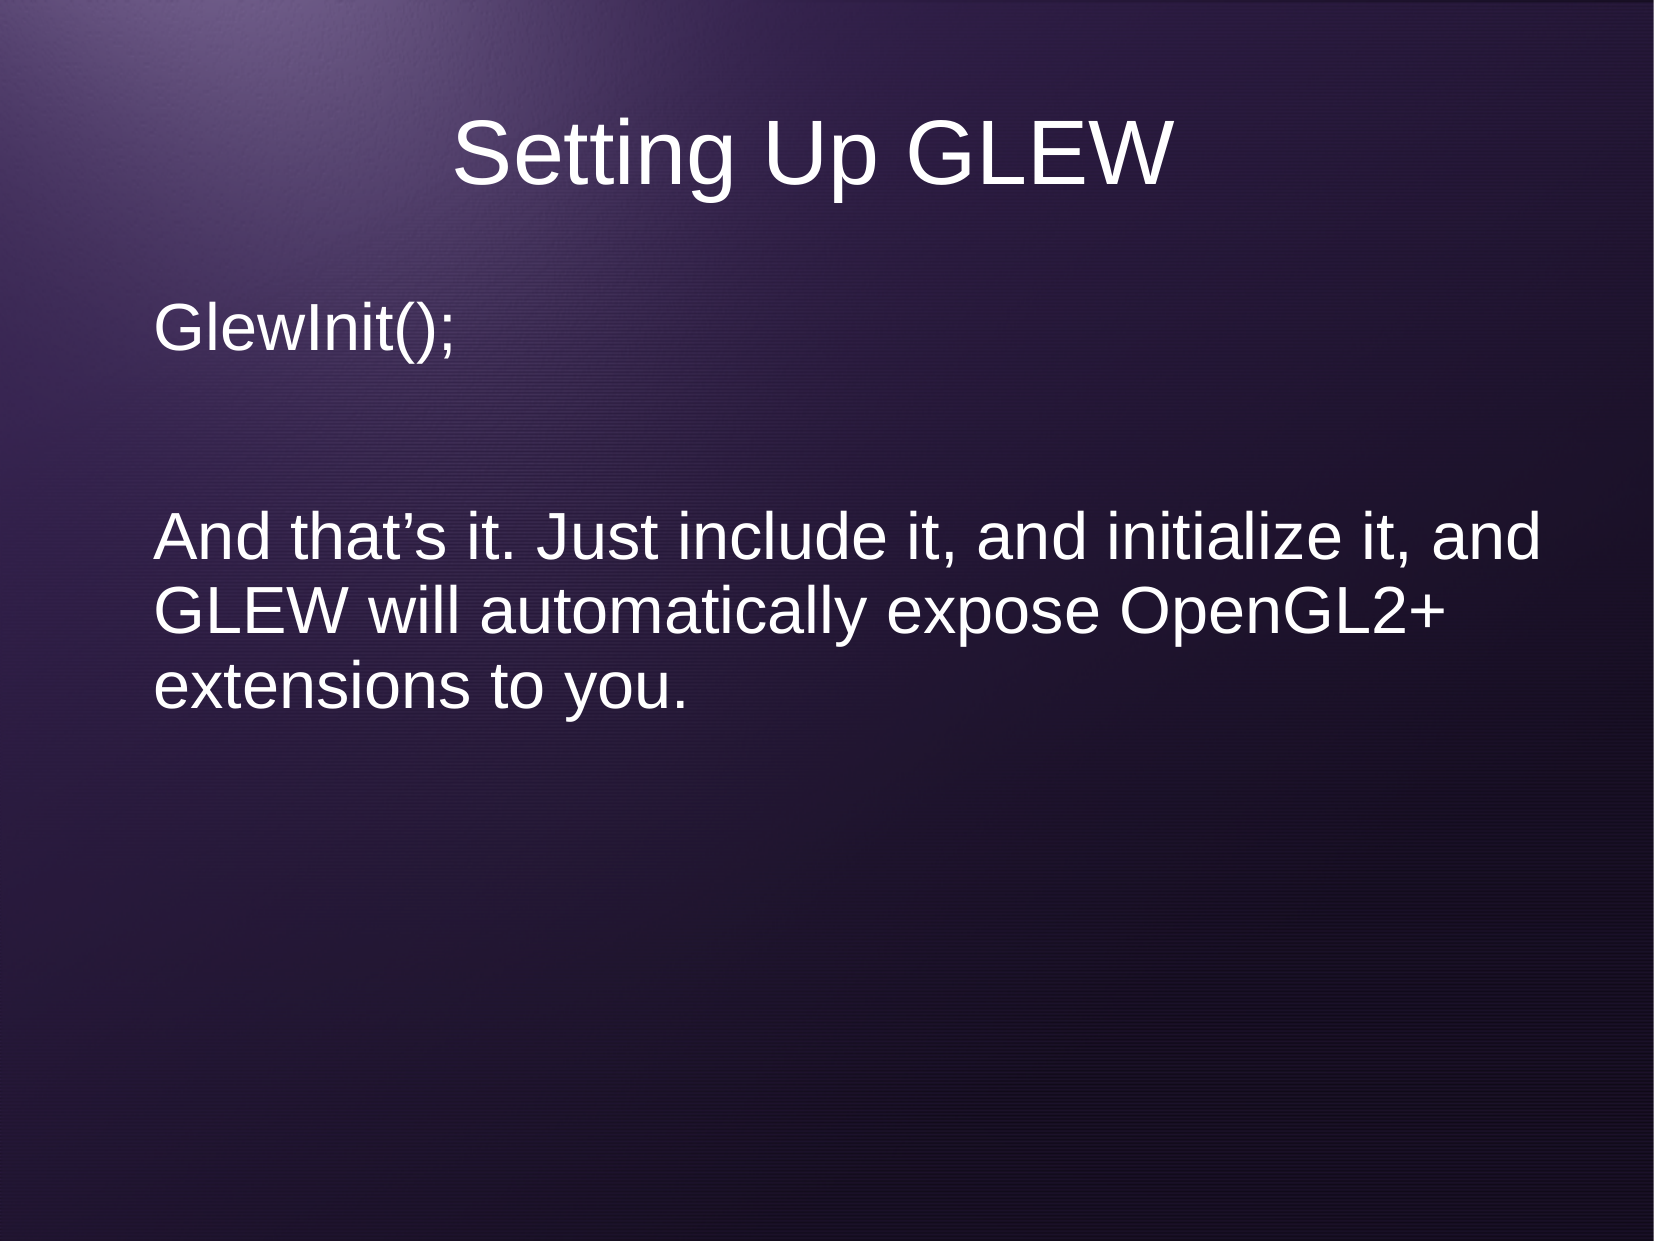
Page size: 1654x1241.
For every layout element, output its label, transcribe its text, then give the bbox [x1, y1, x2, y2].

picture [0, 0, 1654, 1241]
list GlewInit(); And that’s it. Just include it, and initialize it, and GLEW will automatically expose OpenGL2+ extensions to you. [82, 290, 1571, 1010]
title Setting Up GLEW [82, 49, 1571, 257]
